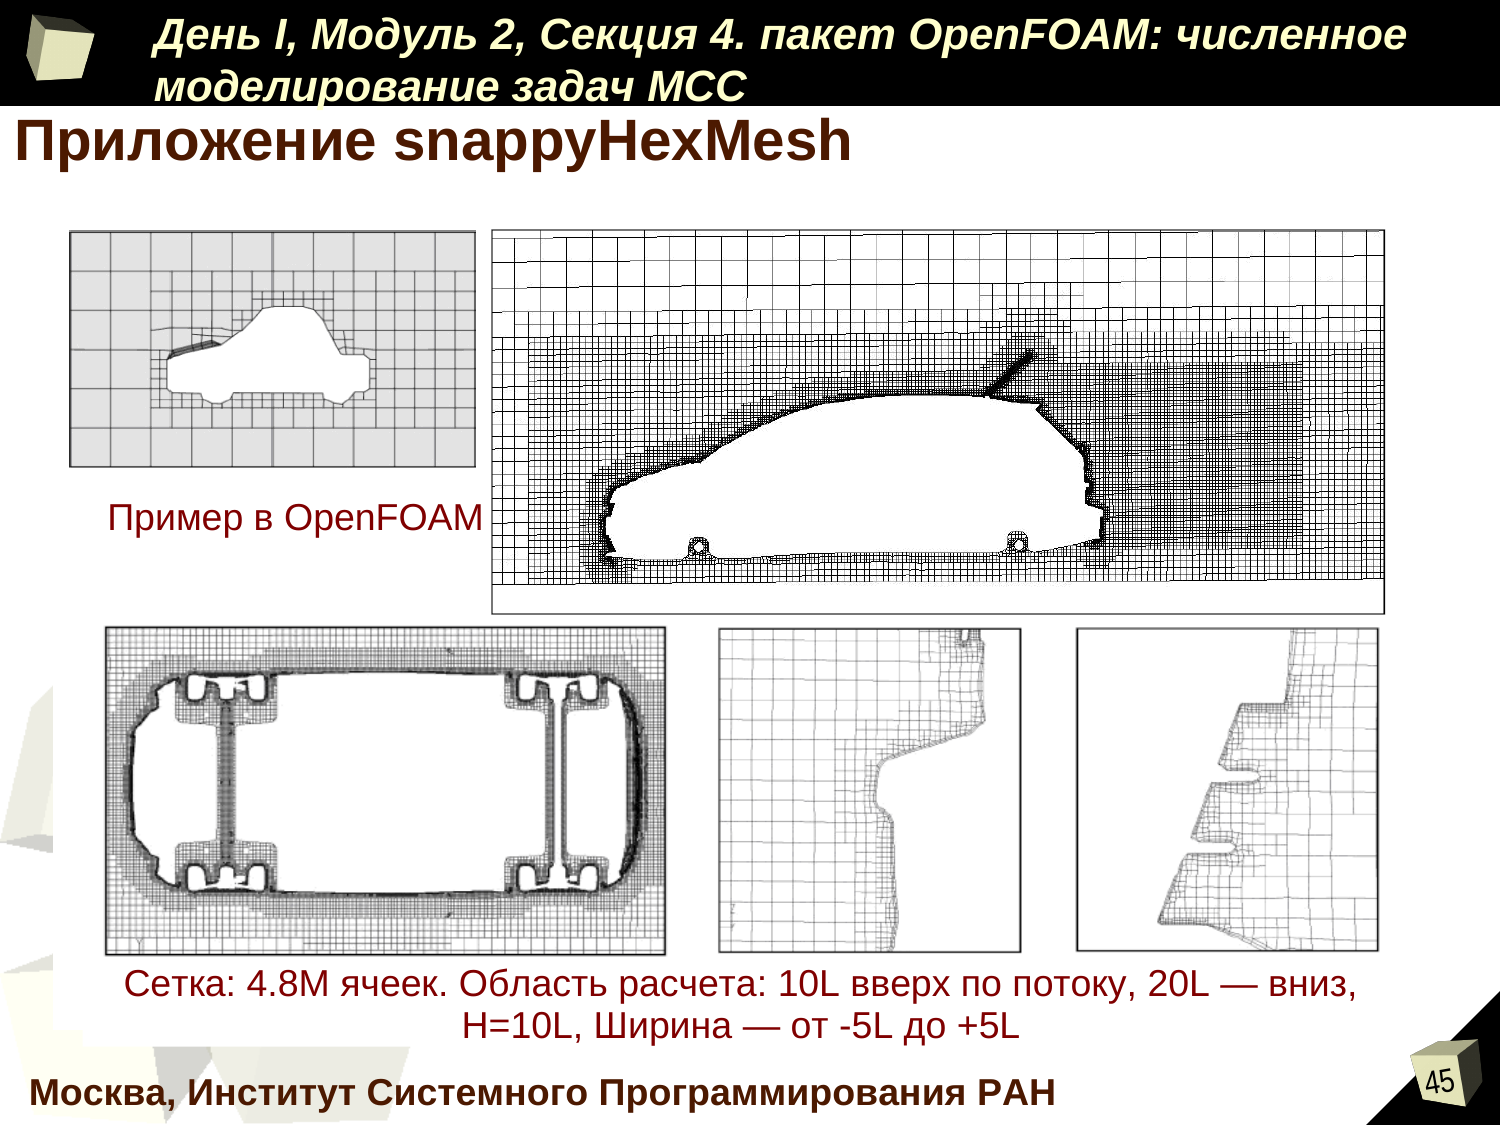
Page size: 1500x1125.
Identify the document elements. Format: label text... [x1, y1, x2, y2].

picture [423, 1088, 433, 1102]
text_box Сетка: 4.8М ячеек. Область расчета: 10L вверх по потоку, 20L — вниз, H=10L, Ширина — от -5L до +5L [82, 962, 1400, 1047]
picture [0, 204, 1412, 1125]
text_box Пример в OpenFOAM [11, 496, 485, 547]
text_box Приложение snappyHexMesh [0, 94, 1500, 180]
